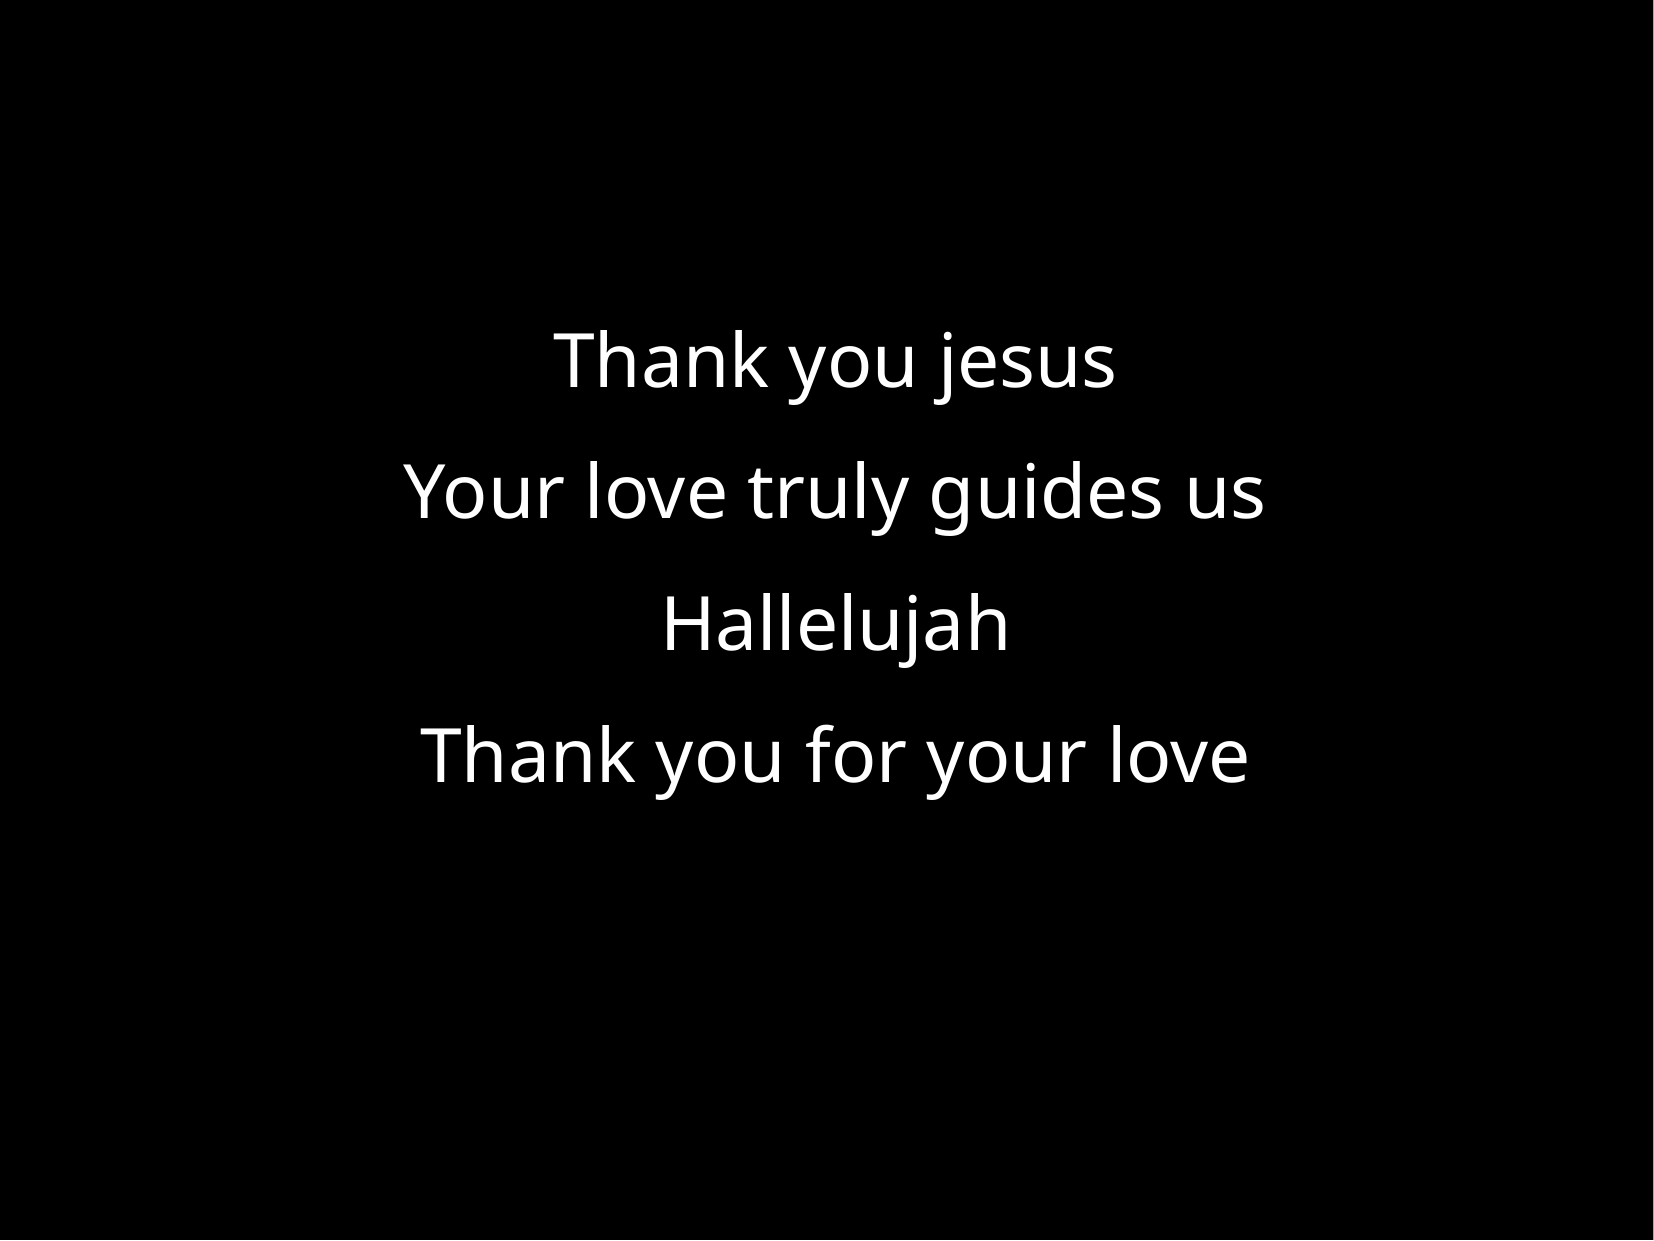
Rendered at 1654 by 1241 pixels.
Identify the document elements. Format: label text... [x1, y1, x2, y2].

list Thank you jesus Your love truly guides us Hallelujah Thank you for your love [0, 307, 1654, 1229]
